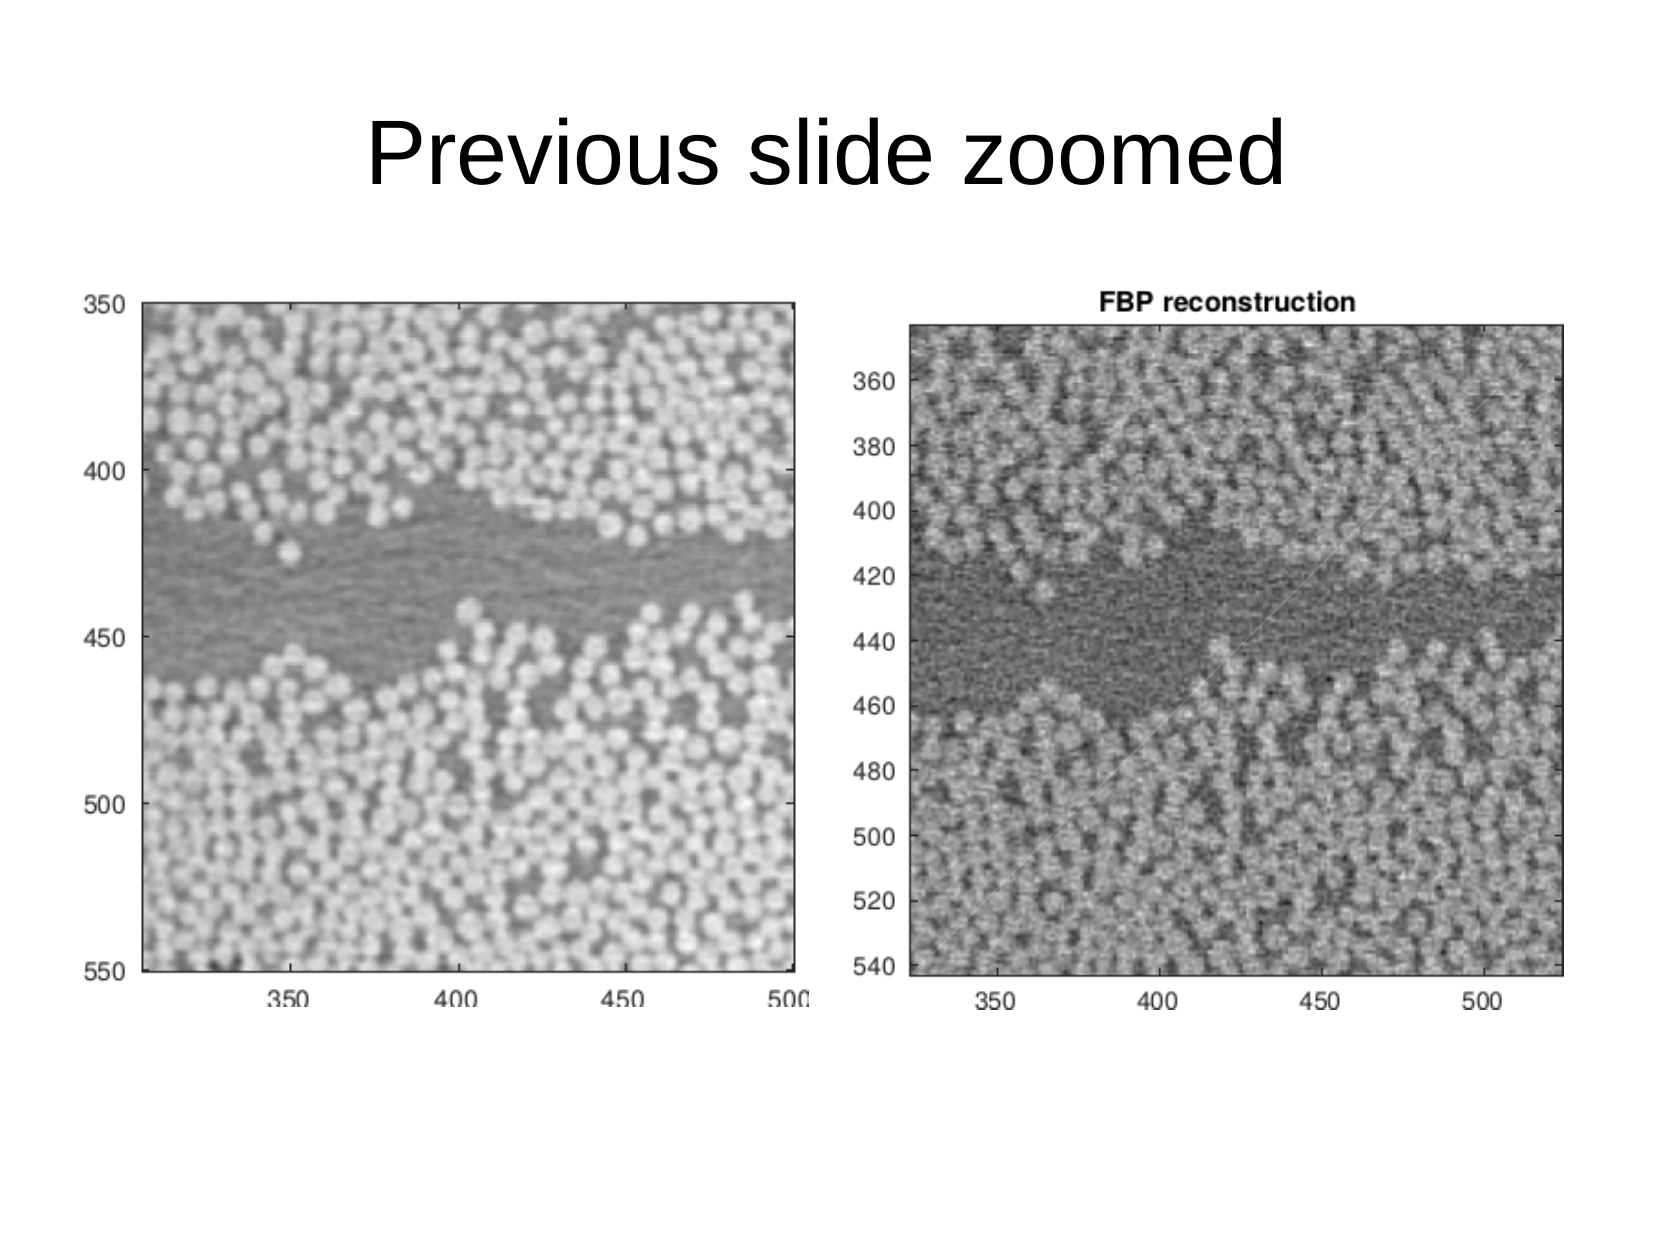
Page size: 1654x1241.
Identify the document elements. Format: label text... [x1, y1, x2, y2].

title Previous slide zoomed [82, 49, 1571, 257]
picture [82, 293, 809, 1007]
picture [853, 290, 1564, 1010]
